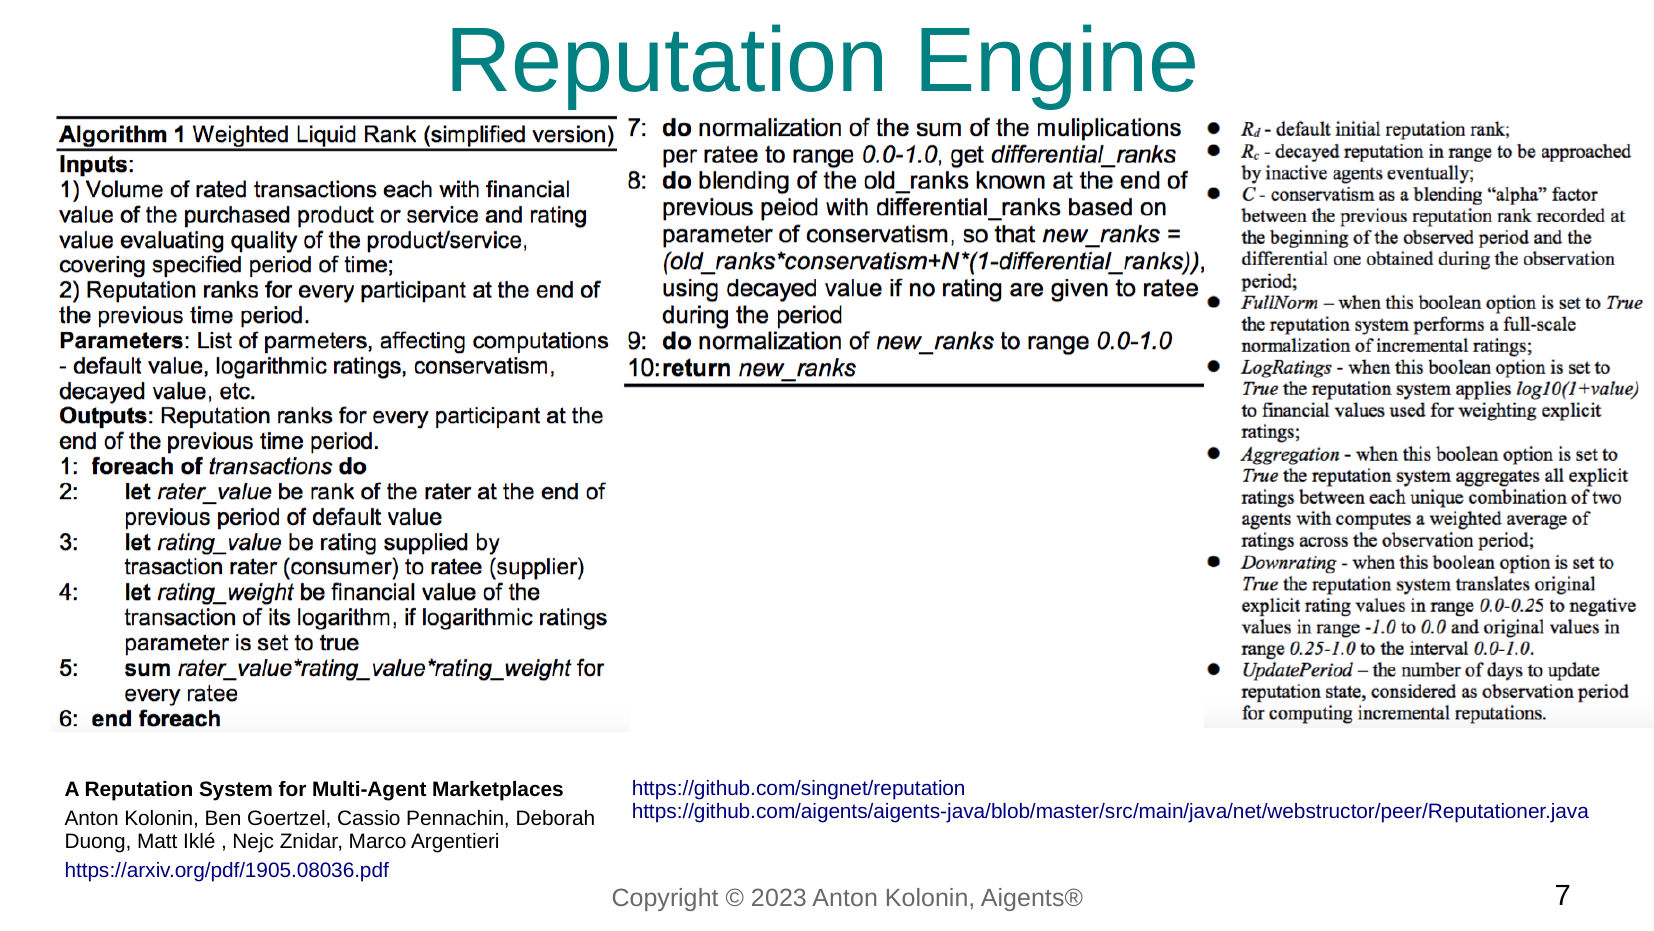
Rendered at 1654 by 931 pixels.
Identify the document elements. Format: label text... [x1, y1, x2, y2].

text_box https://github.com/singnet/reputation https://github.com/aigents/aigents-java/blob/master/src/main/java/net/webstructor/peer/Reputationer.java [617, 769, 1626, 831]
picture [51, 111, 1654, 732]
text_box A Reputation System for Multi-Agent Marketplaces Anton Kolonin, Ben Goertzel, Cassio Pennachin, Deborah Duong, Matt Iklé , Nejc Znidar, Marco Argentieri https://arxiv.org/pdf/1905.08036.pdf [49, 770, 642, 870]
text_box Reputation Engine [336, 1, 1310, 119]
